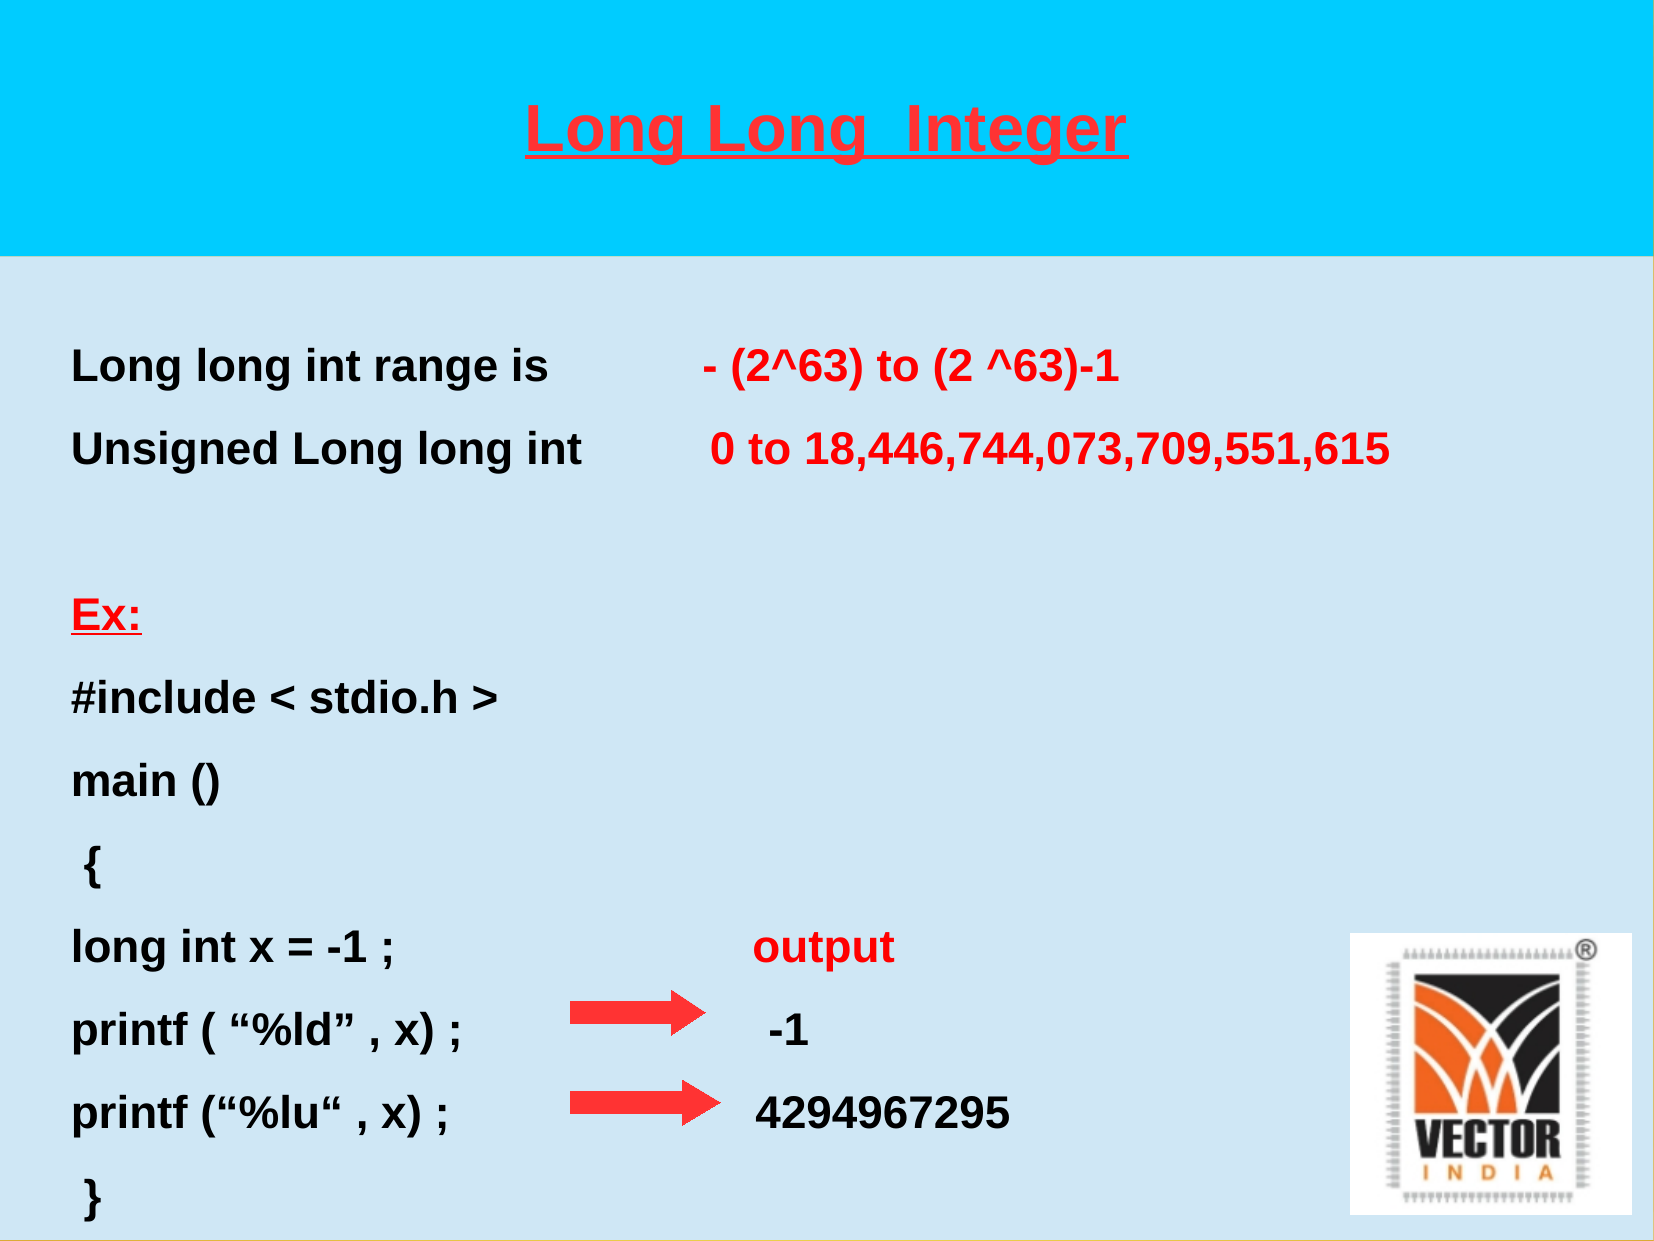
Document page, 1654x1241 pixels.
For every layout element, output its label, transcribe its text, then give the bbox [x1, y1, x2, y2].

title Long Long Integer [0, 0, 1654, 256]
text_box [570, 1080, 721, 1126]
picture [1350, 933, 1632, 1216]
text_box [570, 990, 706, 1036]
list Long long int range is - (2^63) to (2 ^63)-1 Unsigned Long long int 0 to 18,446,744,073,709,551,615 Ex: #include < stdio.h > main () { long int x = -1 ; output printf ( “%ld” , x) ; -1 printf (“%lu“ , x) ; 4294967295 } [0, 256, 1654, 1241]
